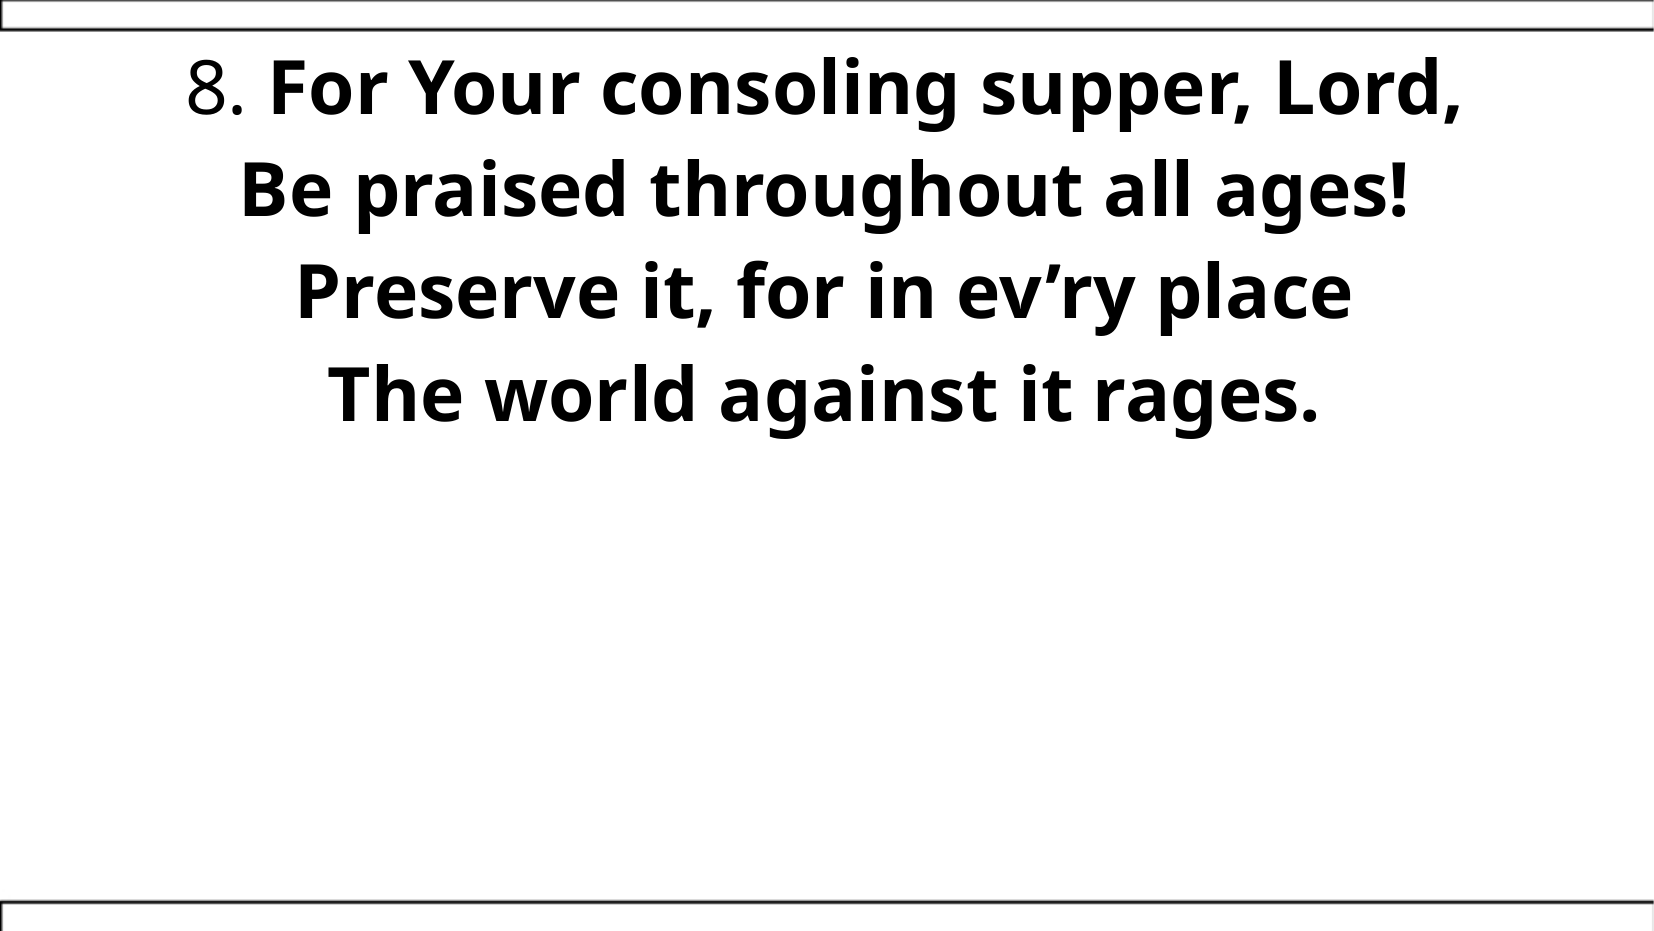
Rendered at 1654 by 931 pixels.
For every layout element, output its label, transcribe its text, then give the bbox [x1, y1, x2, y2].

picture [0, 0, 1654, 931]
text_box 8. For Your consoling supper, Lord, Be praised throughout all ages! Preserve it, for in ev’ry place The world against it rages. [90, 26, 1561, 441]
